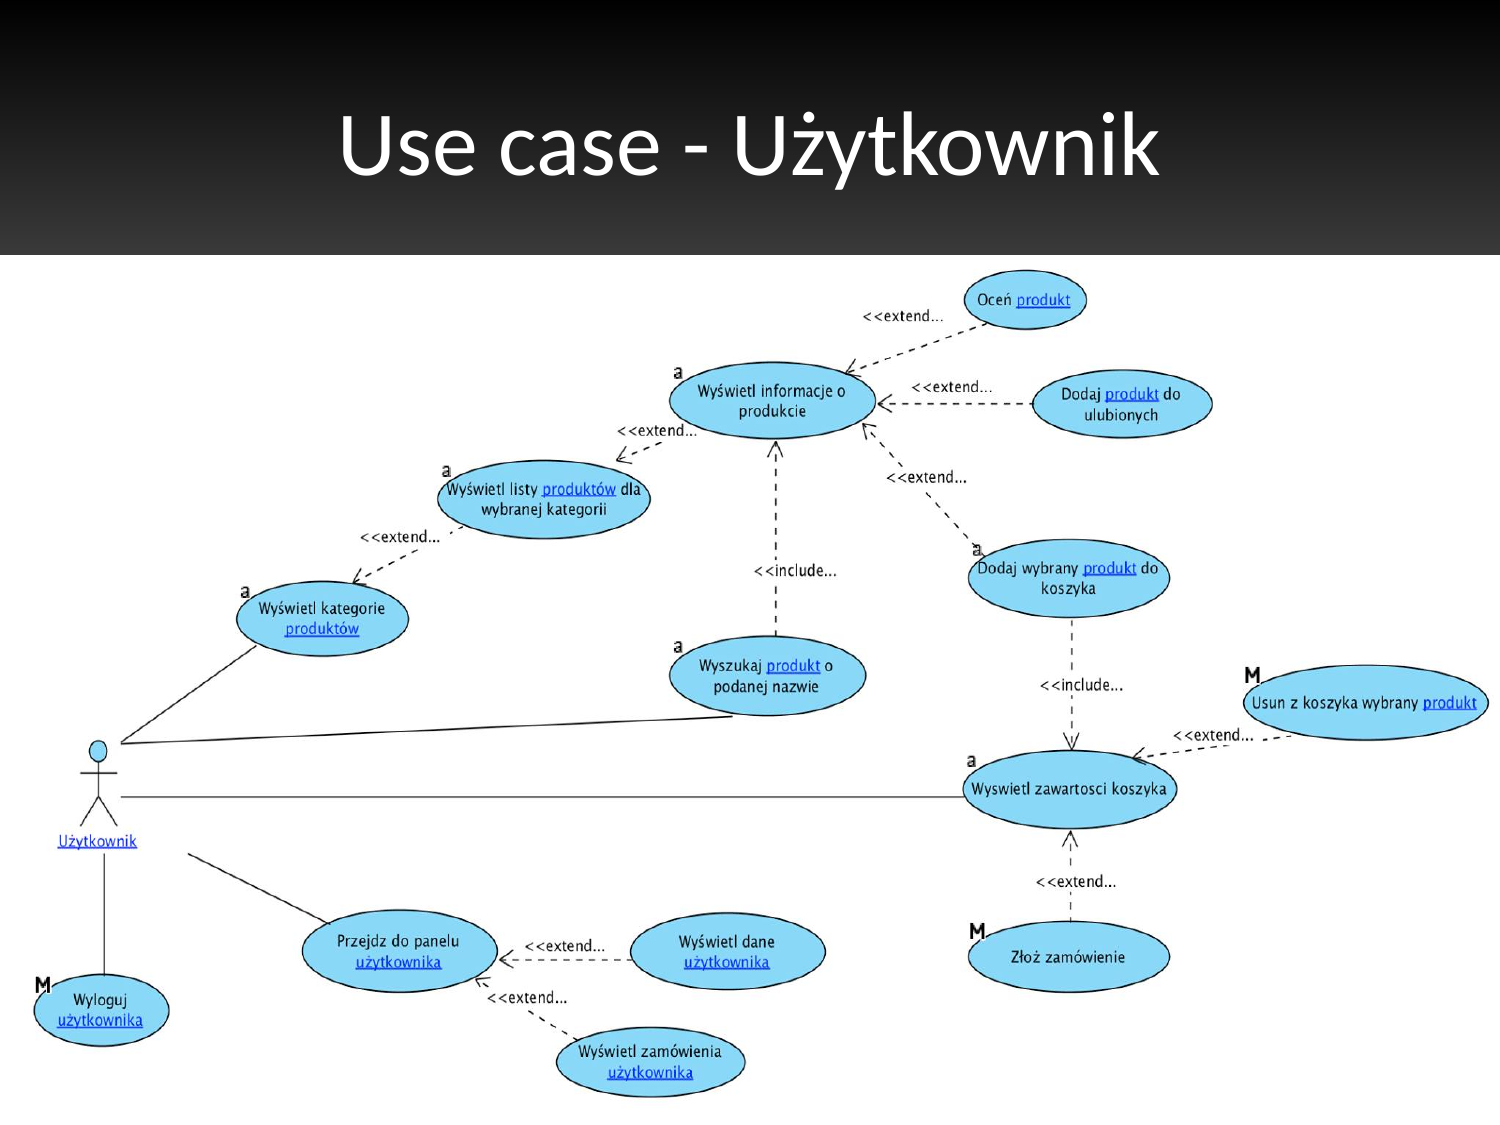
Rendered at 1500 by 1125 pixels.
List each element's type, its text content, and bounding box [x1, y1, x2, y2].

picture [0, 255, 1500, 1125]
title Use case - Użytkownik [75, 45, 1425, 233]
